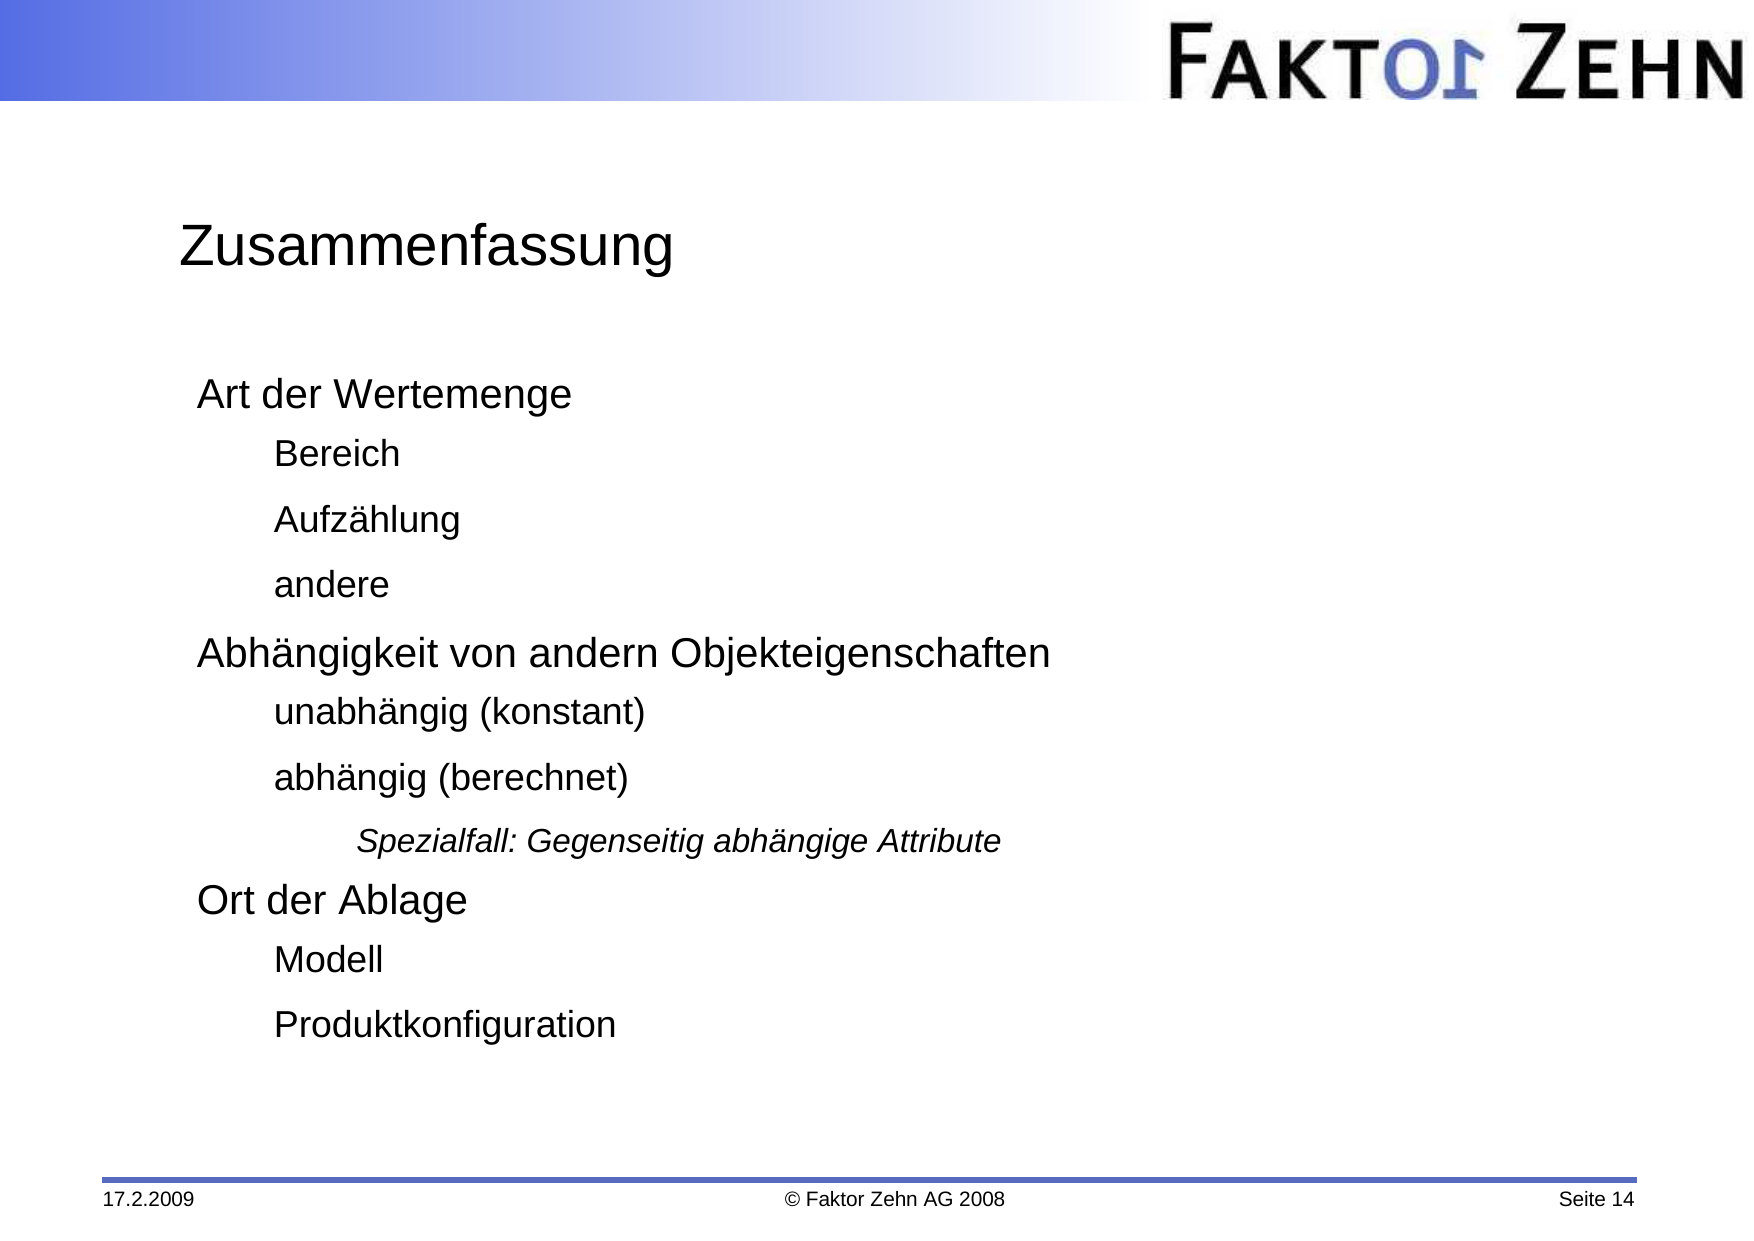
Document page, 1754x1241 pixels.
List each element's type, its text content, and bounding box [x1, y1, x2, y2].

picture [1162, 7, 1752, 100]
title Zusammenfassung [179, 142, 1576, 349]
list Art der Wertemenge Bereich Aufzählung andere Abhängigkeit von andern Objekteigenschaften unabhängig (konstant) abhängig (berechnet) Spezialfall: Gegenseitig abhängige Attribute Ort der Ablage Modell Produktkonfiguration [179, 371, 1576, 1078]
